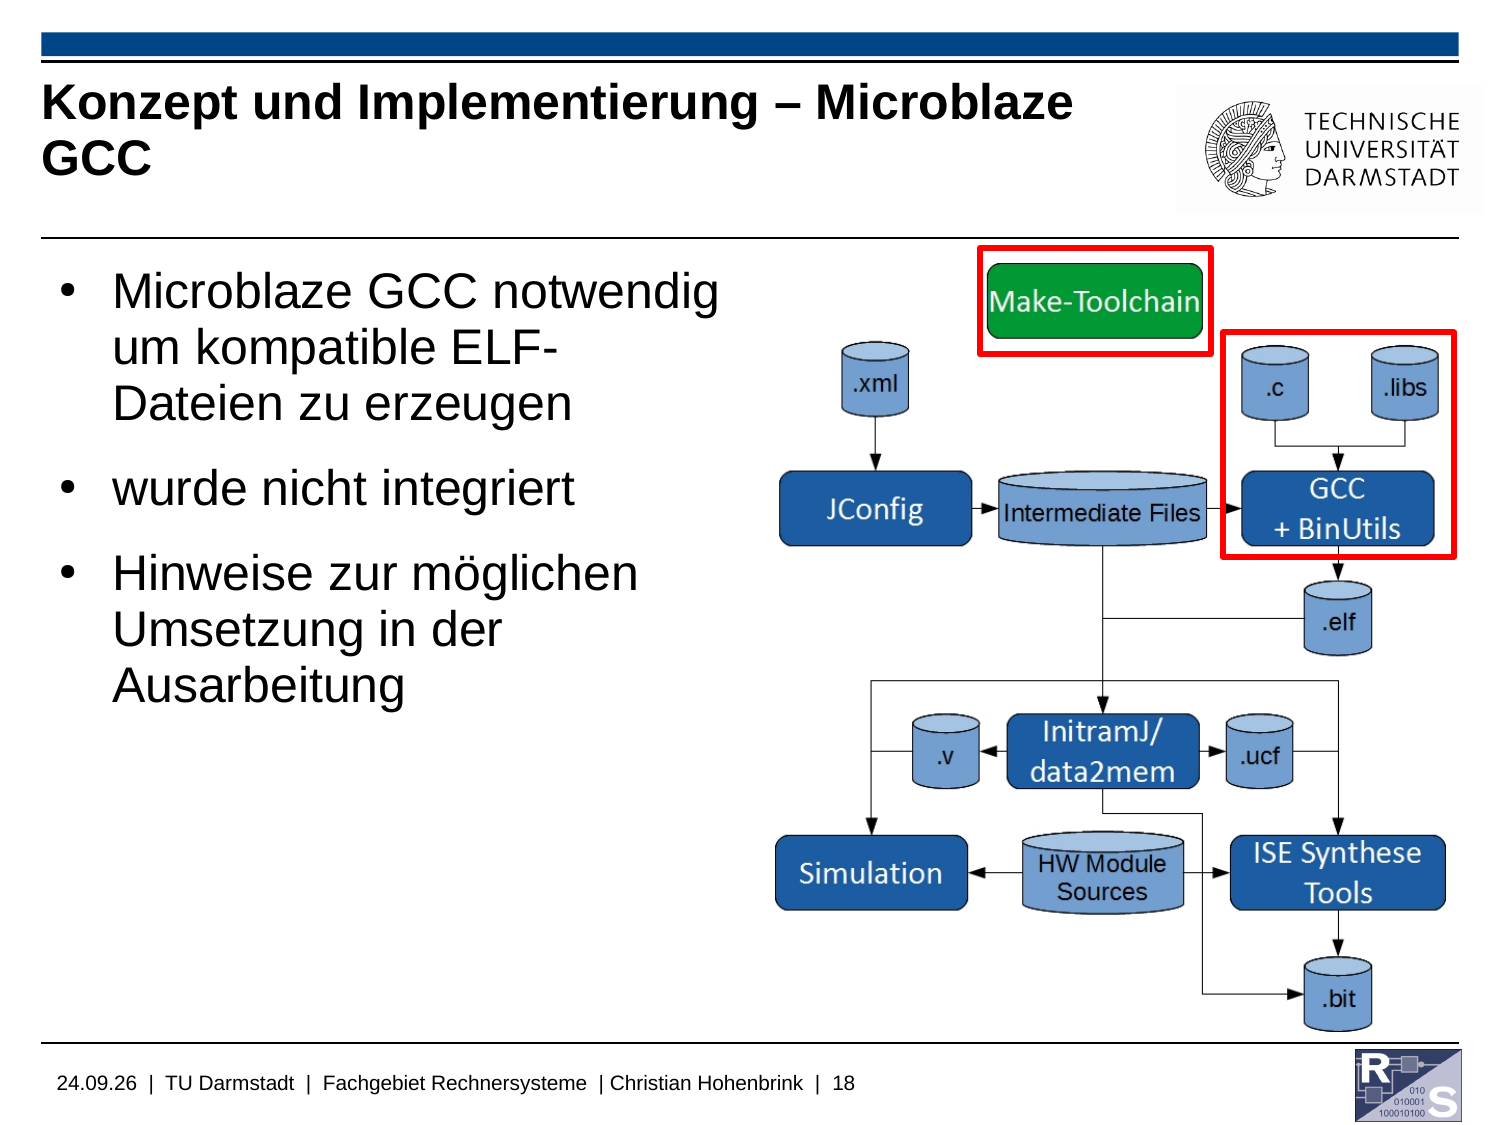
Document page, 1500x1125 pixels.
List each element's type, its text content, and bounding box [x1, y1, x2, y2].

list Microblaze GCC notwendig um kompatible ELF-Dateien zu erzeugen wurde nicht integriert Hinweise zur möglichen Umsetzung in der Ausarbeitung [41, 263, 731, 1032]
picture [765, 263, 1456, 1032]
picture [1226, 335, 1451, 554]
picture [983, 263, 1208, 351]
title Konzept und Implementierung – Microblaze GCC [41, 55, 1131, 206]
picture [1355, 1049, 1462, 1122]
